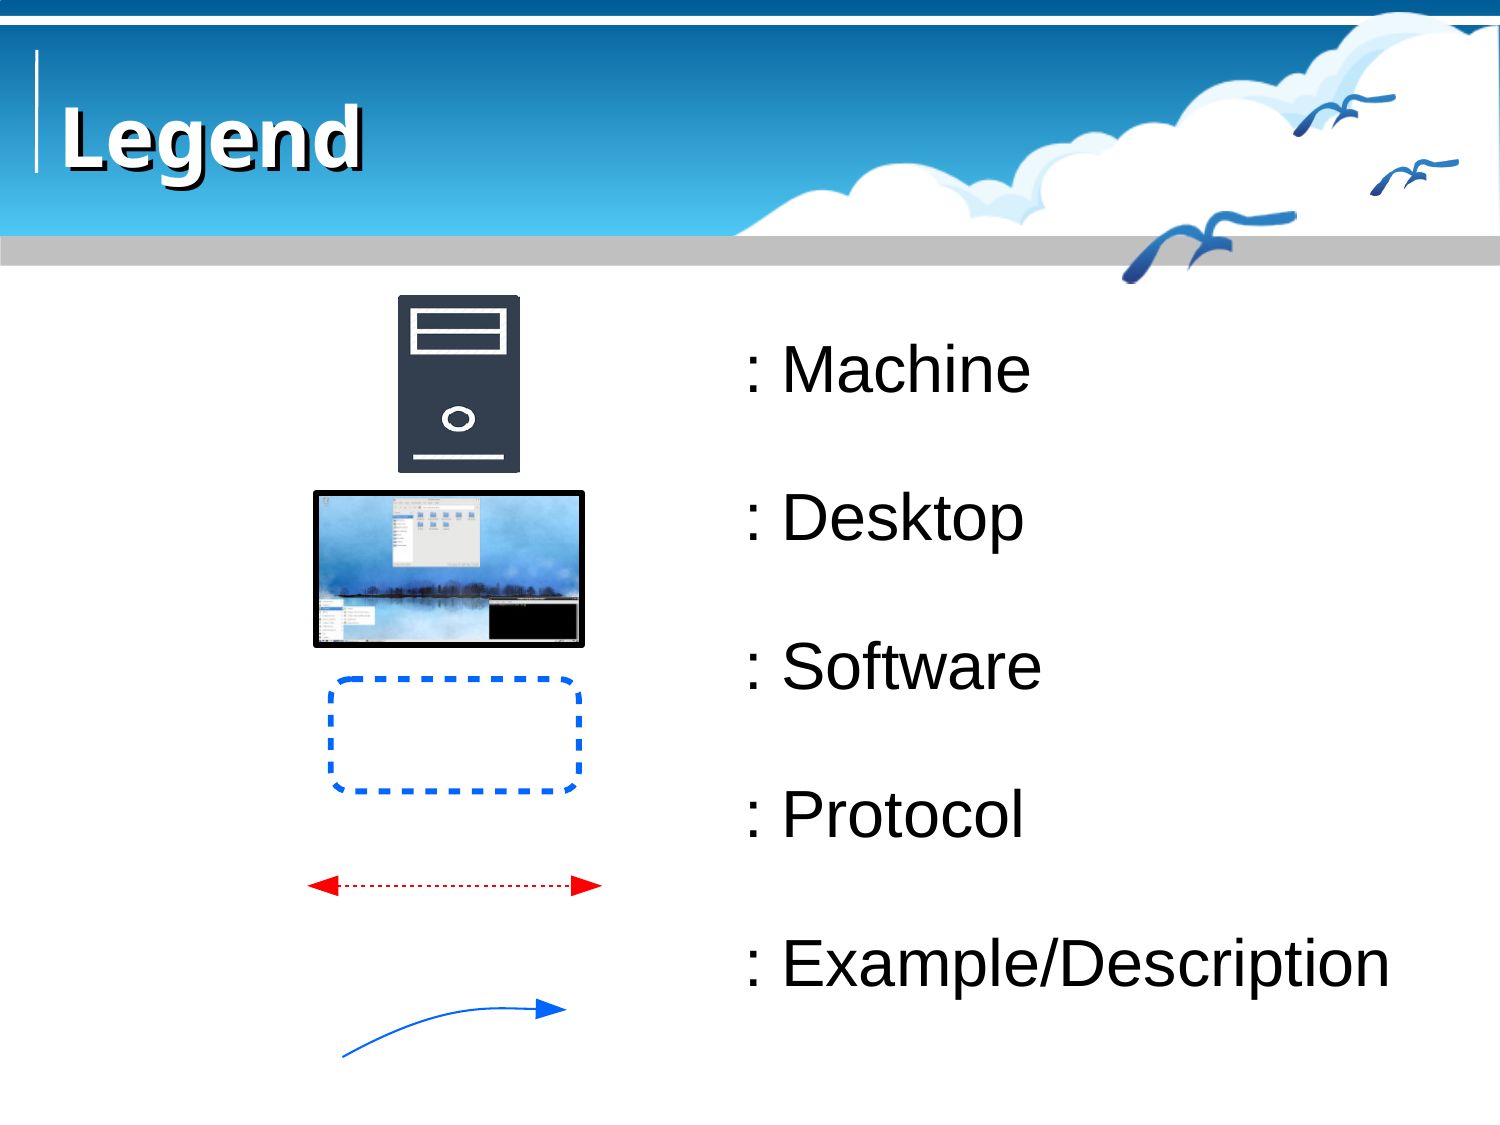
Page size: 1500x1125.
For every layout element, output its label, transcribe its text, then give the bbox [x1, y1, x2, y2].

subtitle : Machine : Desktop : Software : Protocol : Example/Description [744, 336, 1447, 1087]
picture [730, 12, 1500, 284]
picture [318, 496, 579, 643]
title Legend [59, 86, 1465, 186]
picture [398, 295, 520, 473]
